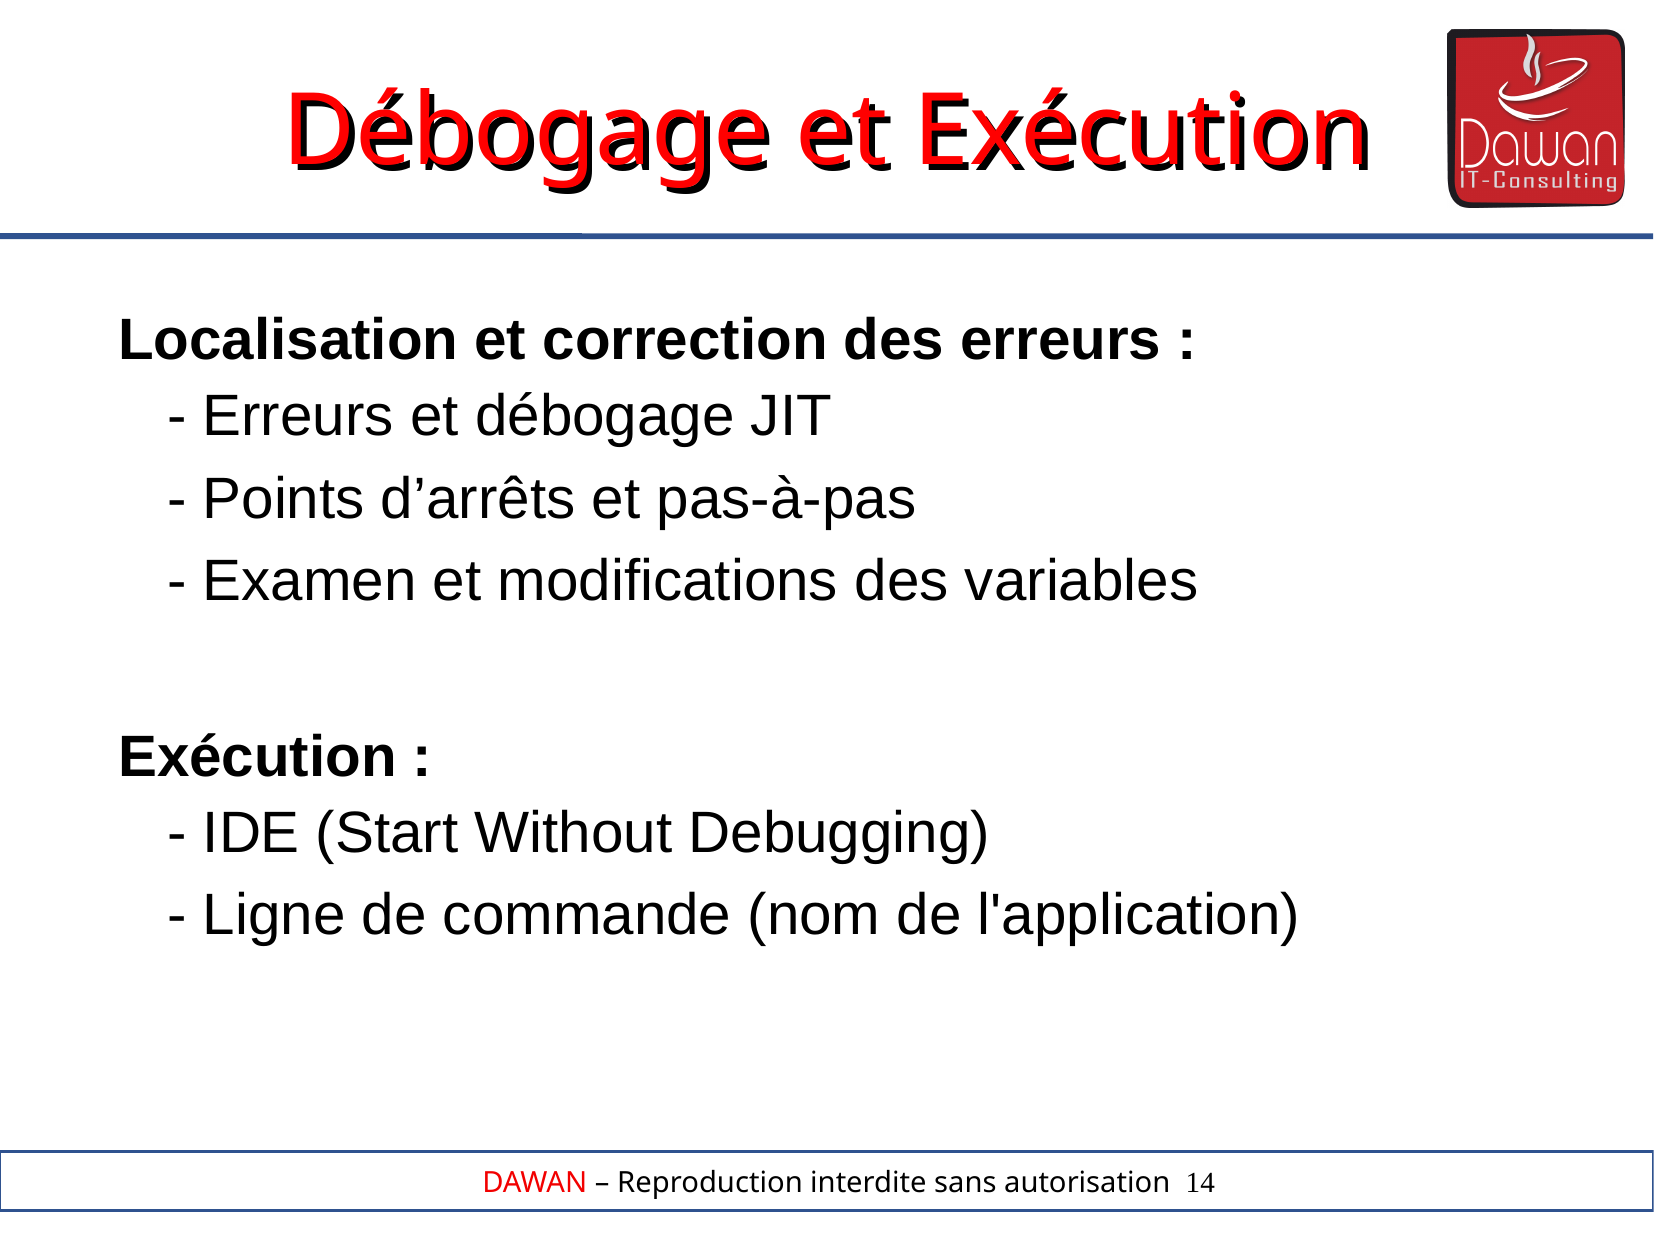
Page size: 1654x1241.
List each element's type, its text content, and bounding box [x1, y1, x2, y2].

text_box [1185, 1163, 1565, 1228]
text_box Débogage et Exécution [88, 50, 1565, 182]
text_box Localisation et correction des erreurs : - Erreurs et débogage JIT - Points d’arrêts et pas-à-pas - Examen et modifications des variables Exécution : - IDE (Start Without Debugging) - Ligne de commande (nom de l'application) [103, 299, 1565, 1037]
